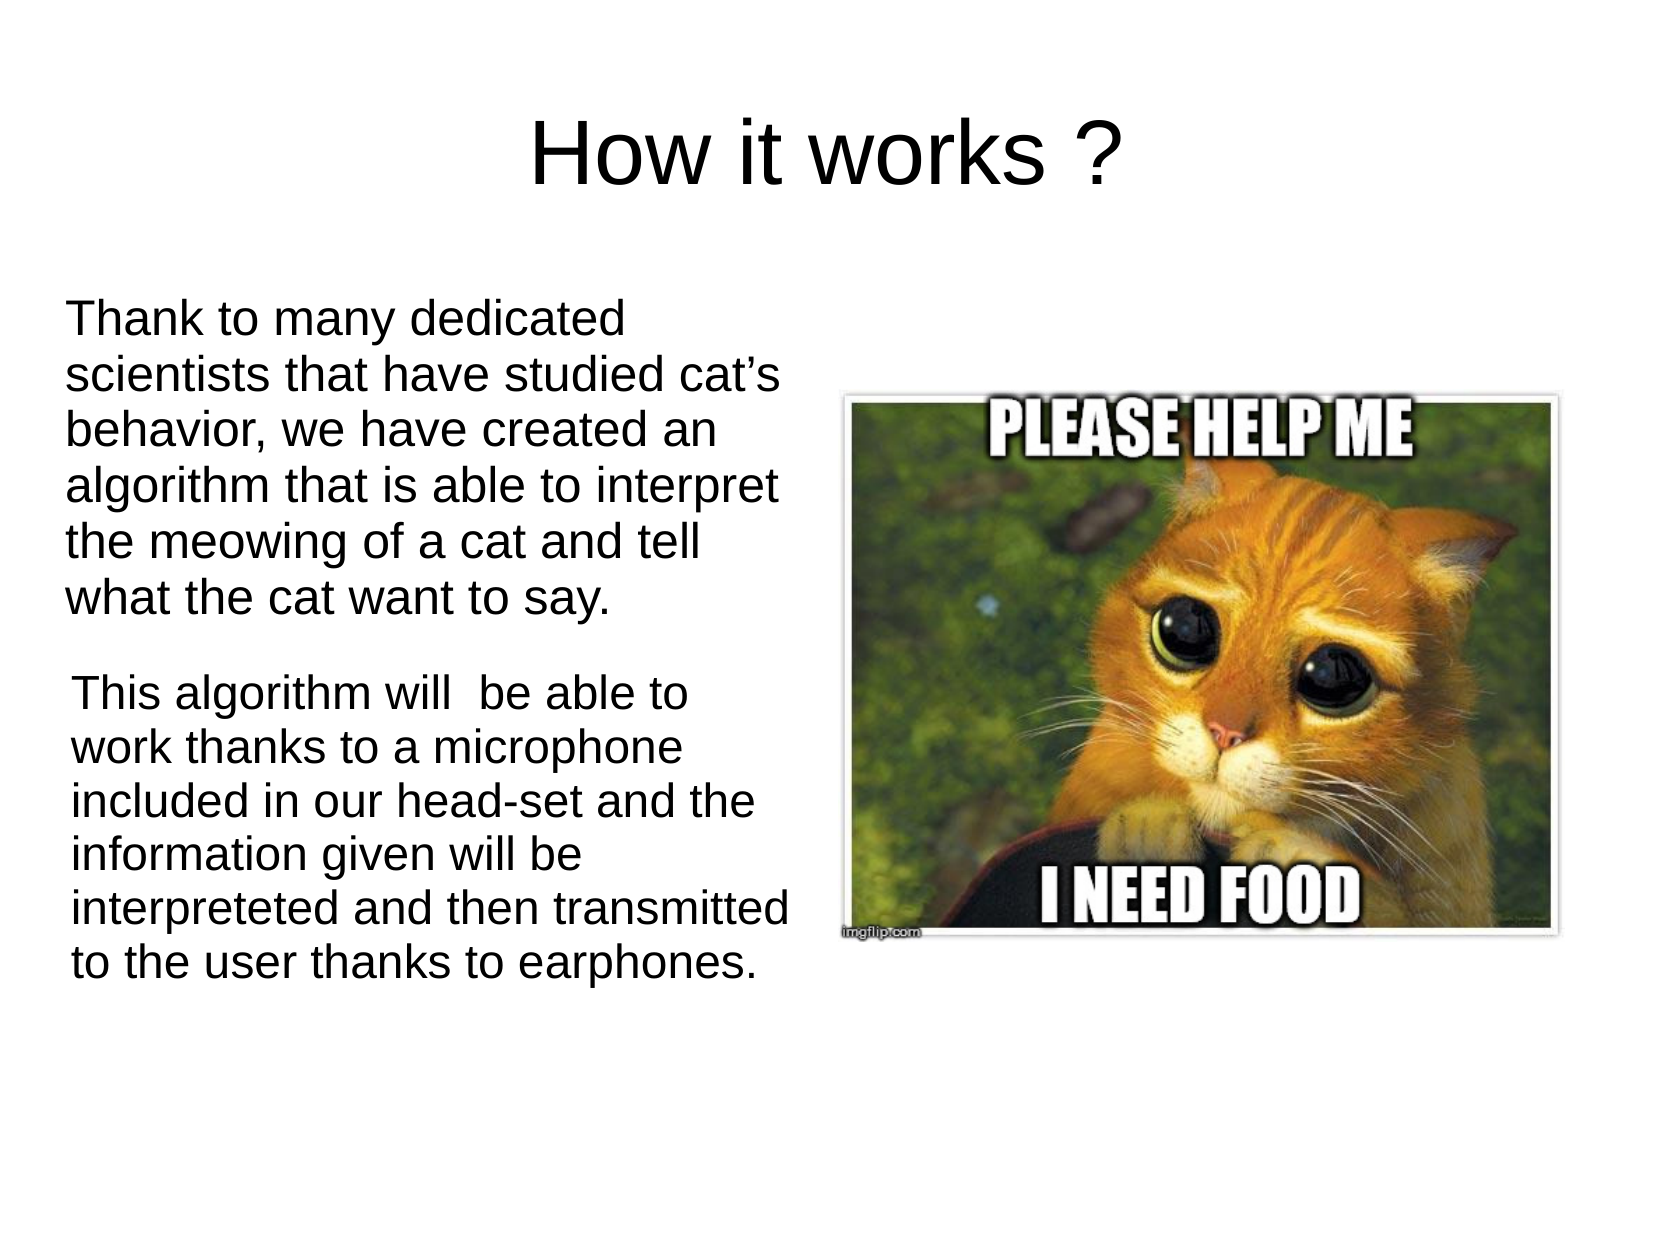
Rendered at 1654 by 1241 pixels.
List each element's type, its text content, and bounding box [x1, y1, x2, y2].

list This algorithm will be able to work thanks to a microphone included in our head-set and the information given will be interpreteted and then transmitted to the user thanks to earphones. [70, 665, 798, 1009]
picture [838, 389, 1565, 942]
list Thank to many dedicated scientists that have studied cat’s behavior, we have created an algorithm that is able to interpret the meowing of a cat and tell what the cat want to say. [65, 290, 792, 634]
title How it works ? [82, 49, 1571, 257]
